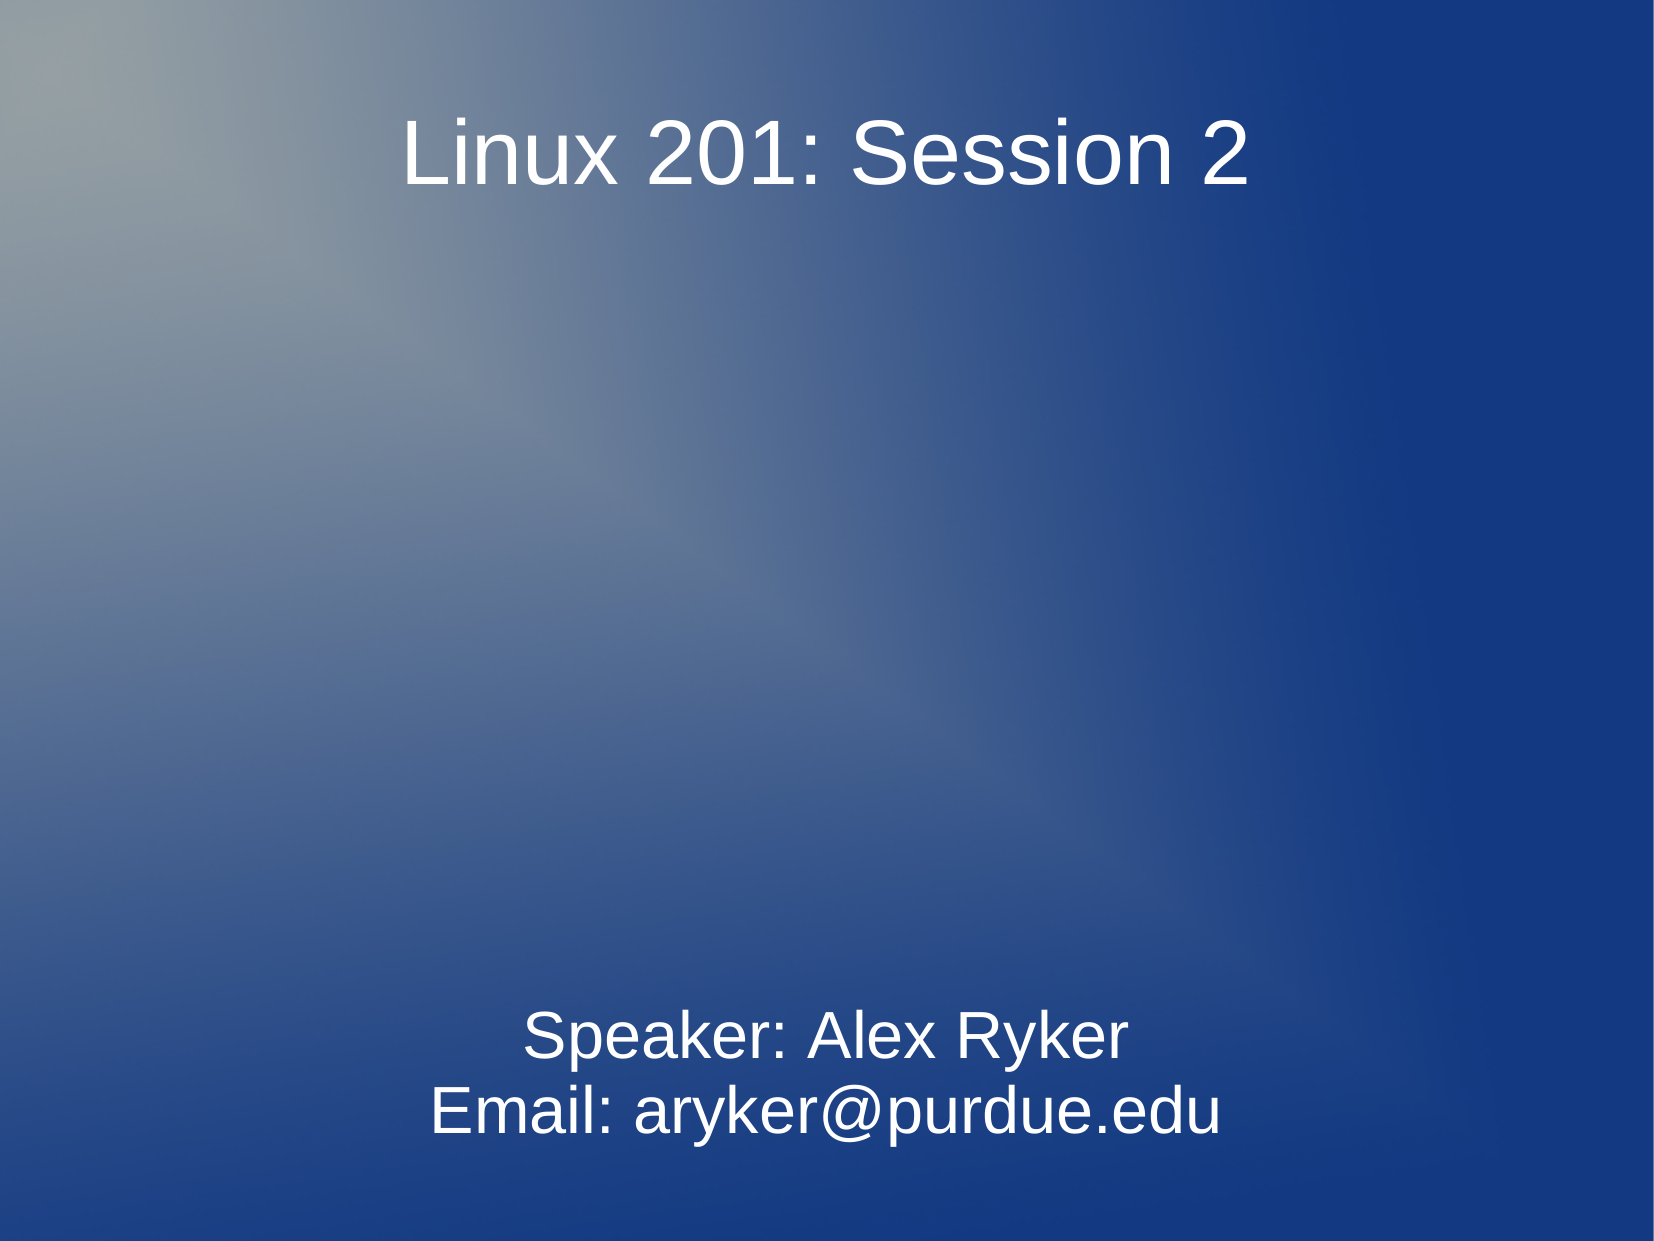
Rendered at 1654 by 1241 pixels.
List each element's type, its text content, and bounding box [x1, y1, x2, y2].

subtitle Speaker: Alex Ryker Email: aryker@purdue.edu [82, 250, 1571, 1149]
title Linux 201: Session 2 [82, 49, 1571, 250]
picture [0, 0, 1654, 1241]
